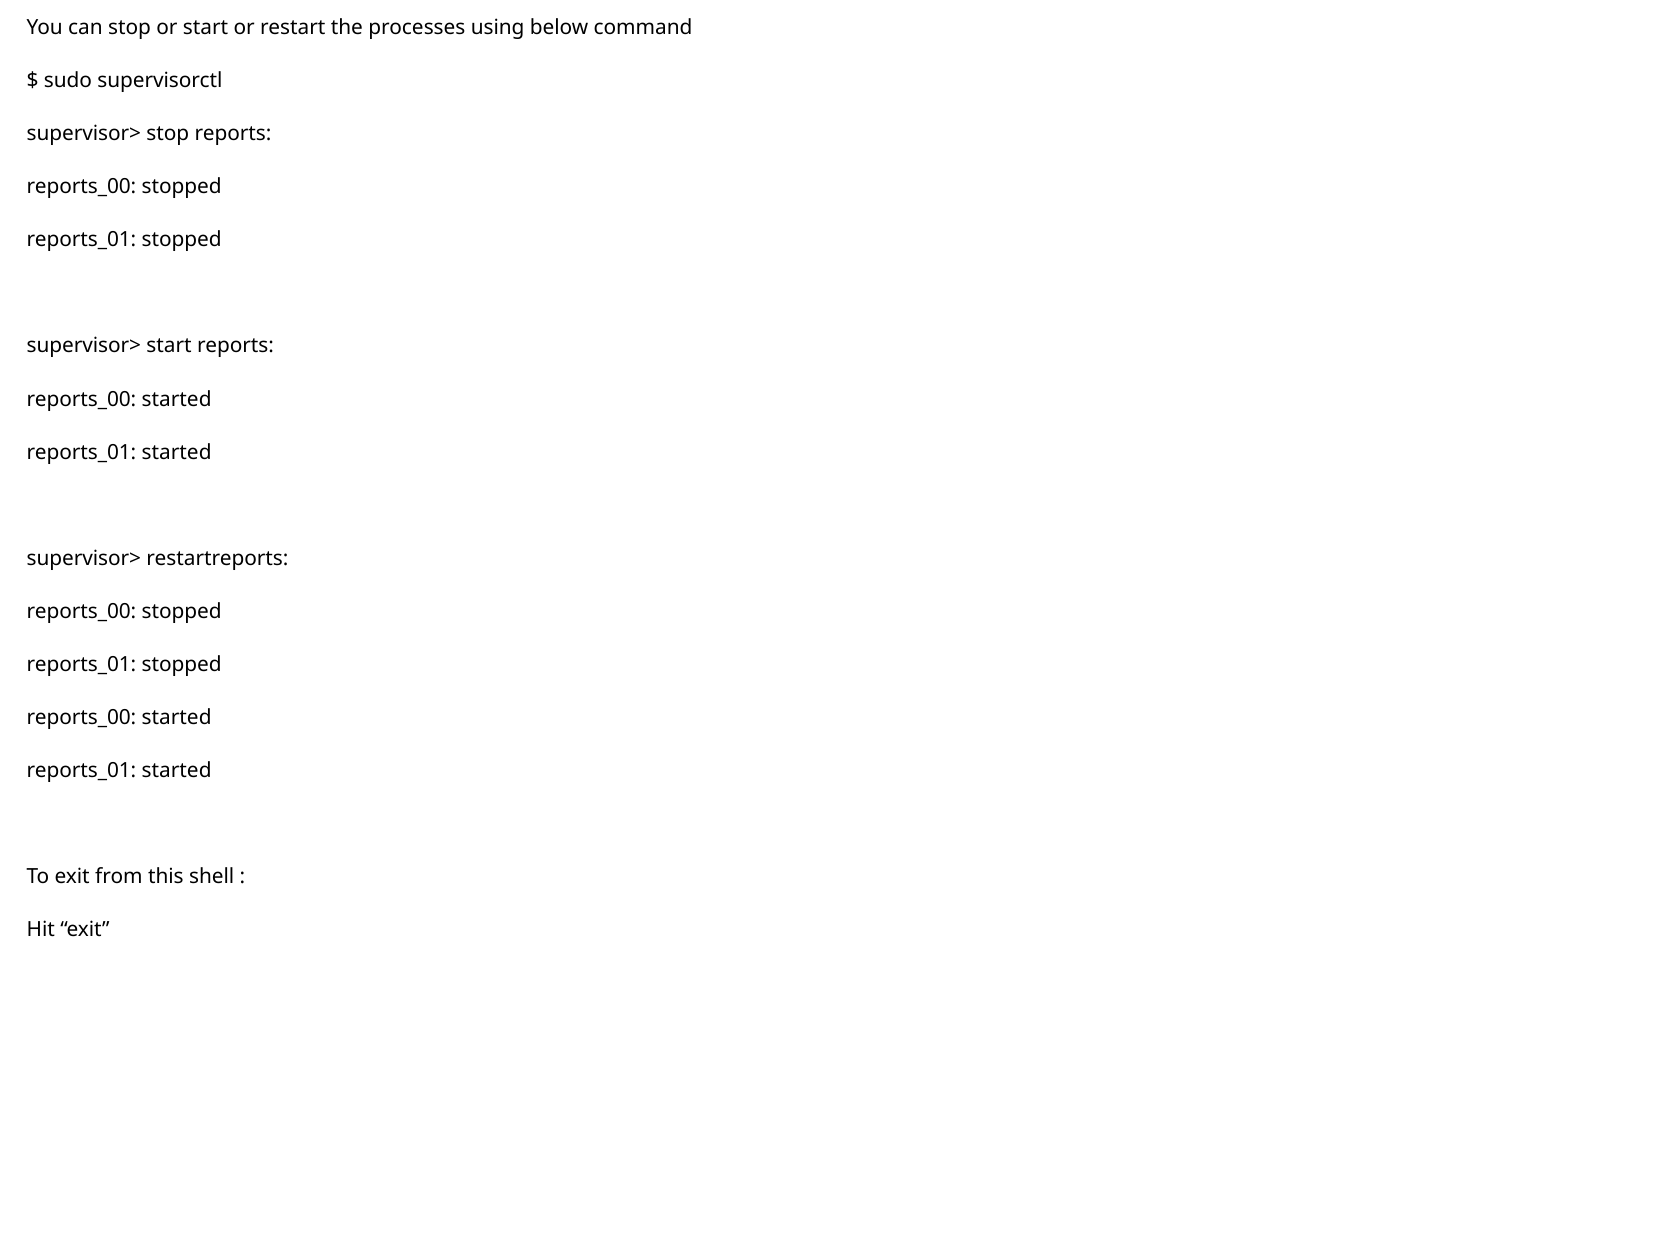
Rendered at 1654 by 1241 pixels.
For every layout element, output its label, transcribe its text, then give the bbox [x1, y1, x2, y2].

text_box You can stop or start or restart the processes using below command $ sudo supervisorctl supervisor> stop reports: reports_00: stopped reports_01: stopped supervisor> start reports: reports_00: started reports_01: started supervisor> restartreports: reports_00: stopped reports_01: stopped reports_00: started reports_01: started To exit from this shell : Hit “exit” [11, 4, 1157, 961]
